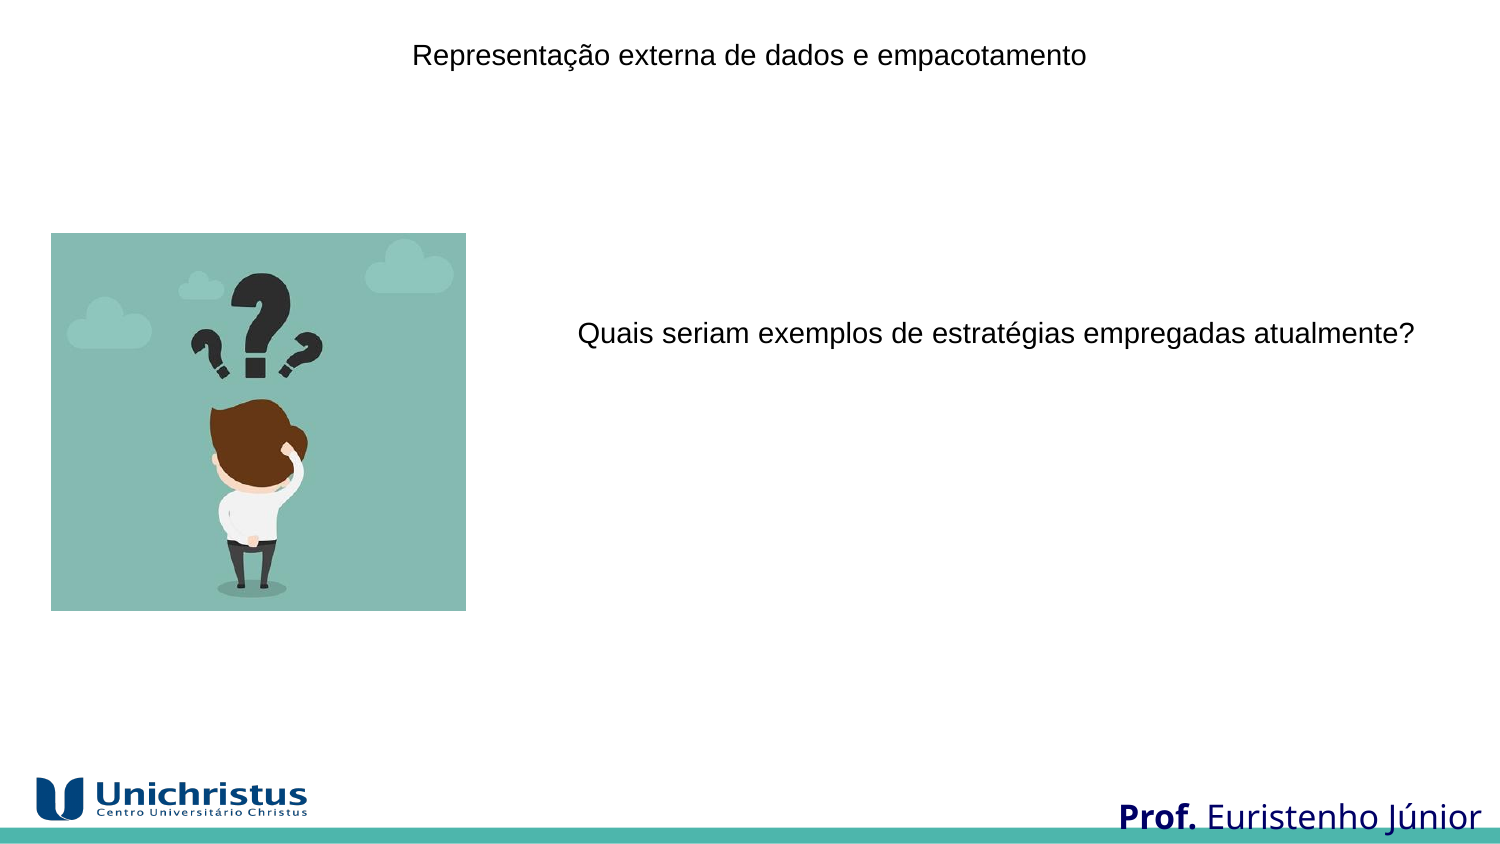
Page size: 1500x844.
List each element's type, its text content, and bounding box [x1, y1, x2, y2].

picture [51, 233, 466, 611]
picture [32, 775, 311, 822]
list Quais seriam exemplos de estratégias empregadas atualmente? [544, 152, 1449, 750]
title Representação externa de dados e empacotamento [51, 20, 1449, 137]
